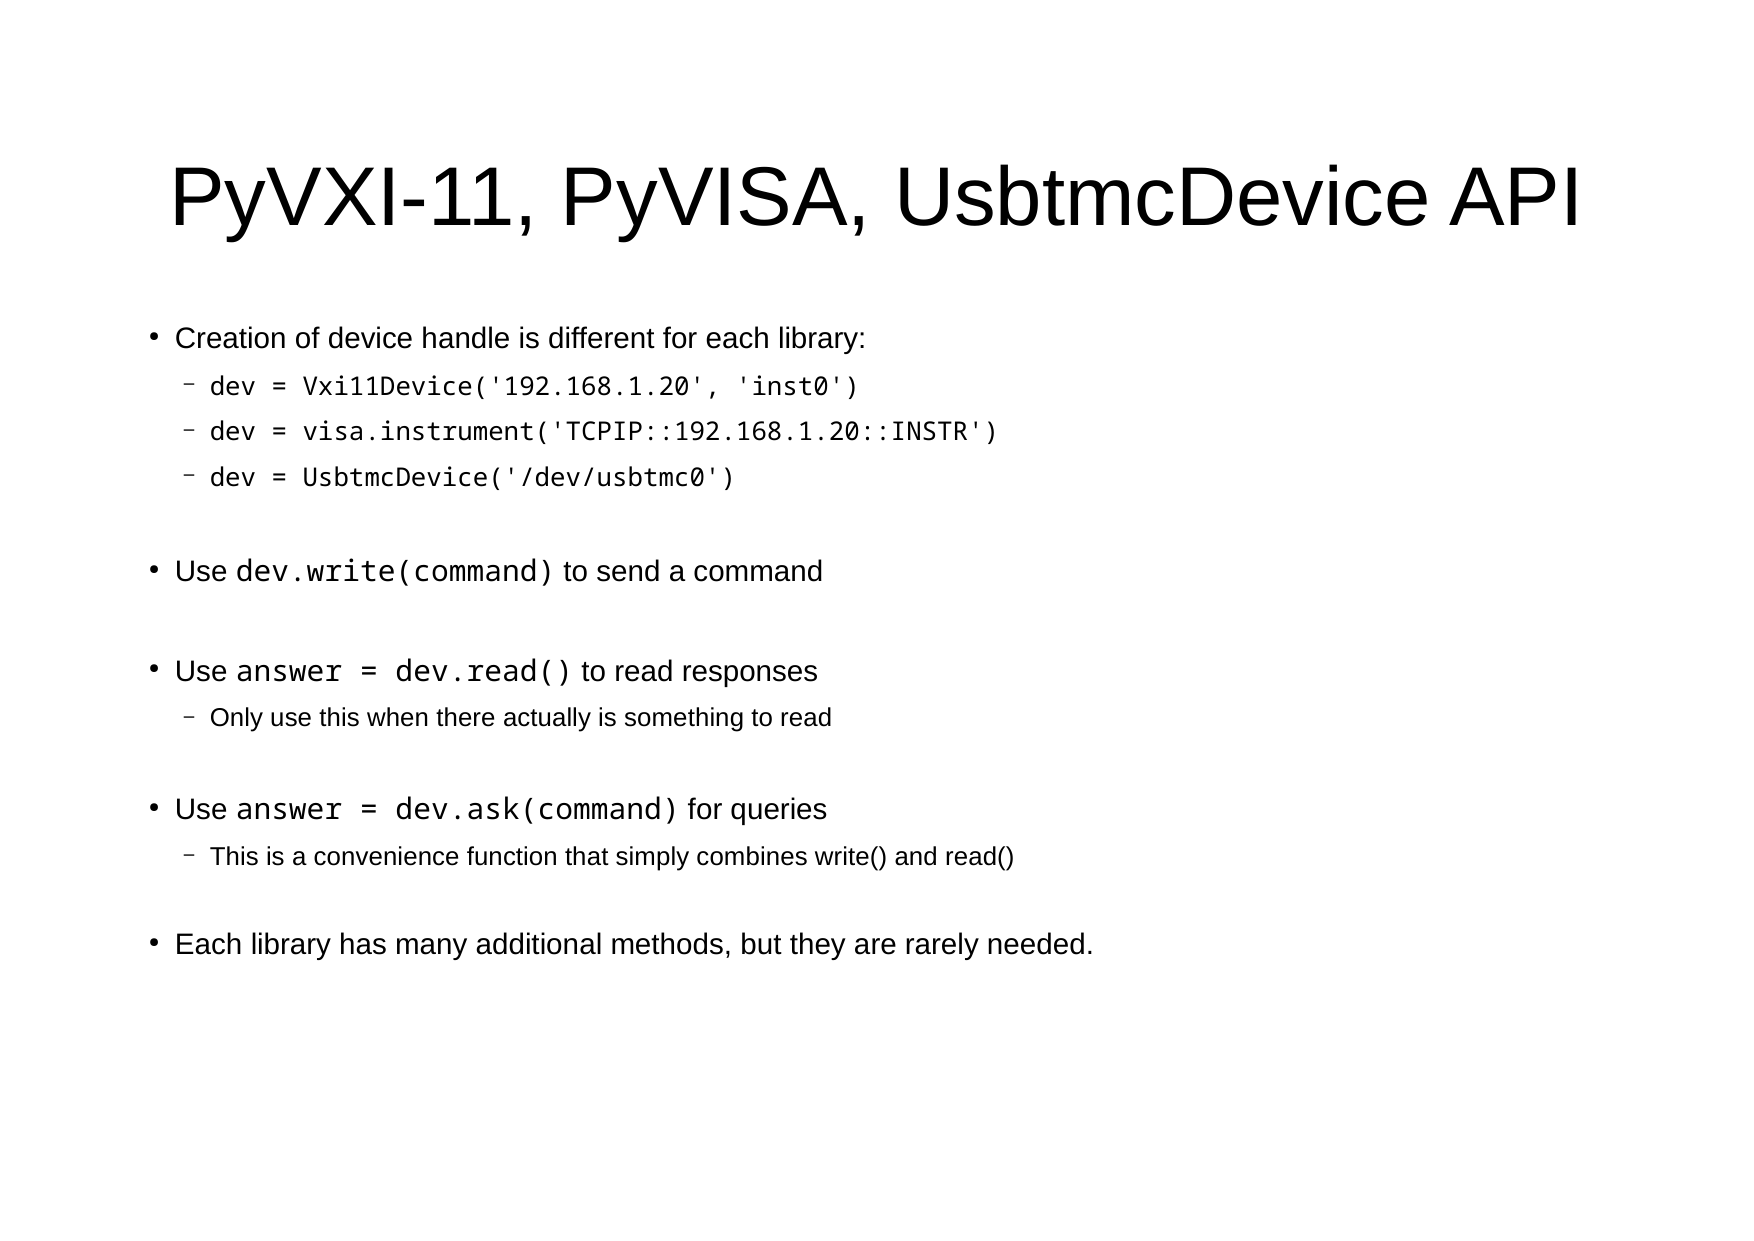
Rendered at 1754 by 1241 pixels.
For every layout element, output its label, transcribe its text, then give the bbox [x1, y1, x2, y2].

title PyVXI-11, PyVISA, UsbtmcDevice API [140, 103, 1614, 291]
list Creation of device handle is different for each library: dev = Vxi11Device('192.168.1.20', 'inst0') dev = visa.instrument('TCPIP::192.168.1.20::INSTR') dev = UsbtmcDevice('/dev/usbtmc0') Use dev.write(command) to send a command Use answer = dev.read() to read responses Only use this when there actually is something to read Use answer = dev.ask(command) for queries This is a convenience function that simply combines write() and read() Each library has many additional methods, but they are rarely needed. [140, 321, 1581, 973]
